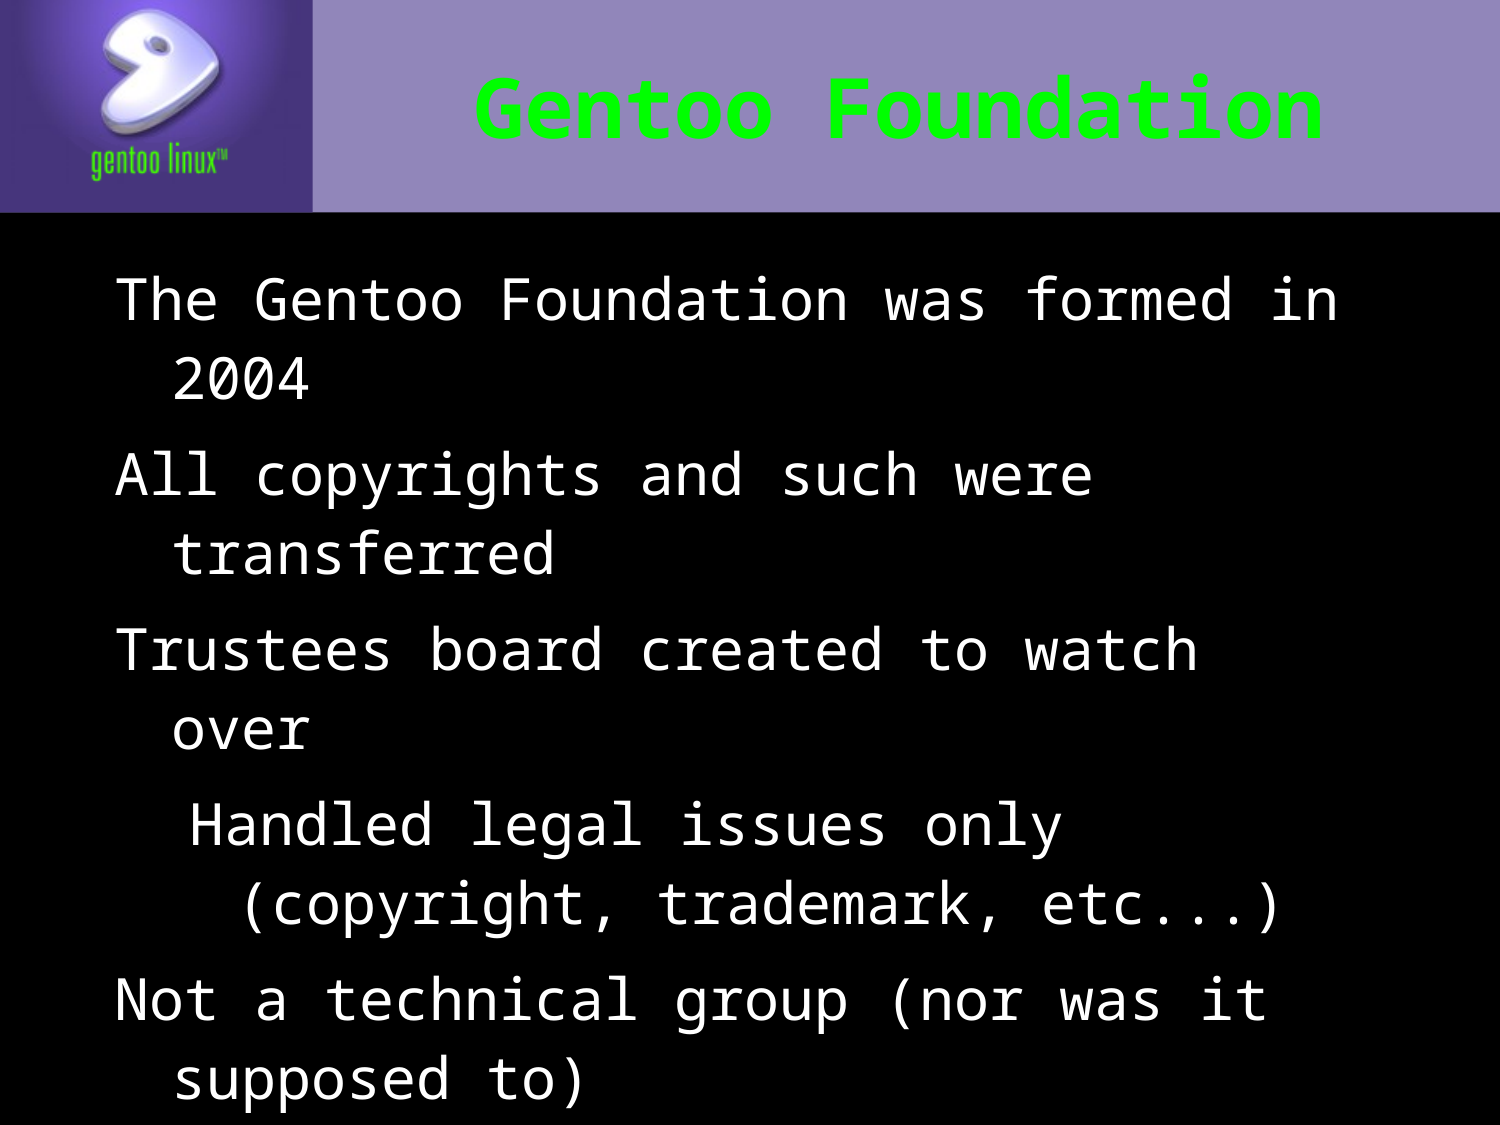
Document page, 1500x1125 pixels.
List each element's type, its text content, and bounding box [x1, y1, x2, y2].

picture [0, 0, 302, 184]
title Gentoo Foundation [324, 12, 1476, 201]
list The Gentoo Foundation was formed in 2004 All copyrights and such were transferred Trustees board created to watch over Handled legal issues only (copyright, trademark, etc...) Not a technical group (nor was it supposed to) Did not fill or address the void left by the managers project [99, 249, 1388, 1101]
